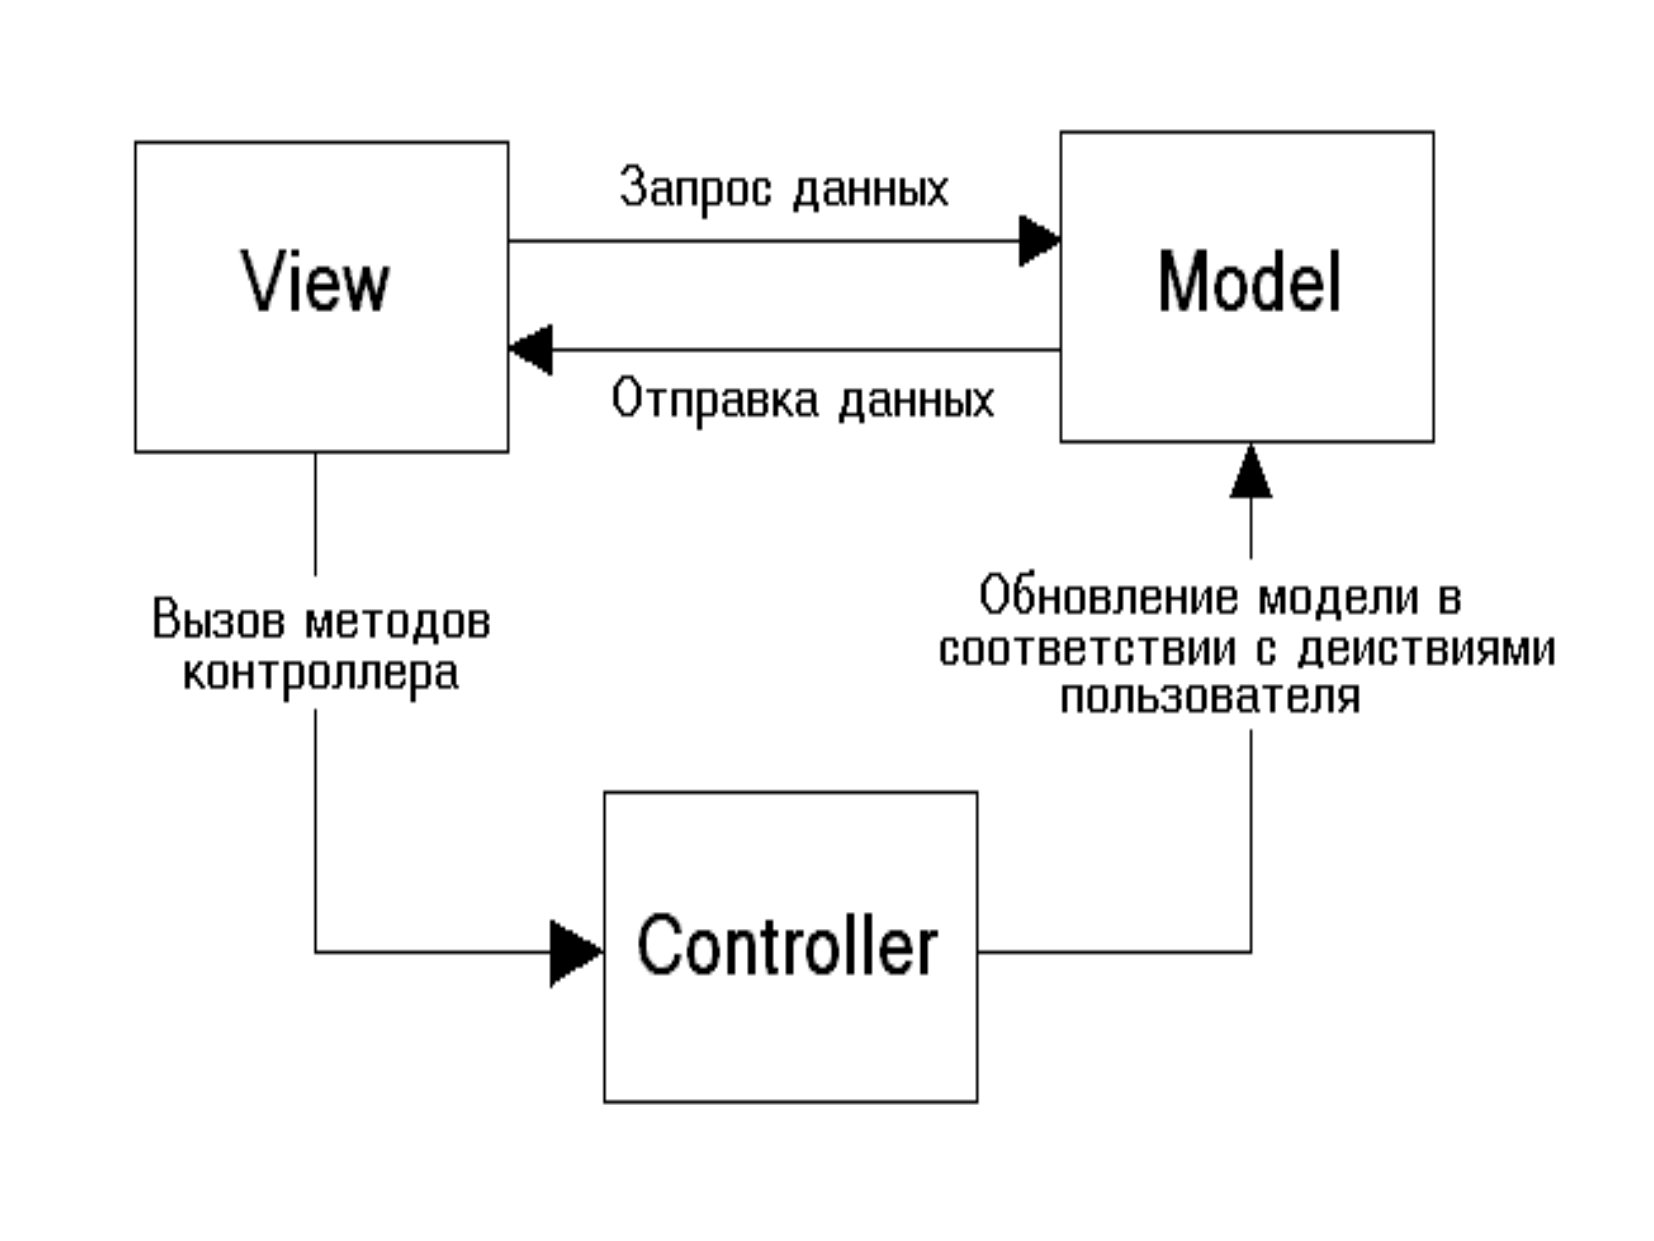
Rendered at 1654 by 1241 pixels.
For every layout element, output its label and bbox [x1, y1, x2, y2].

picture [102, 84, 1565, 1123]
